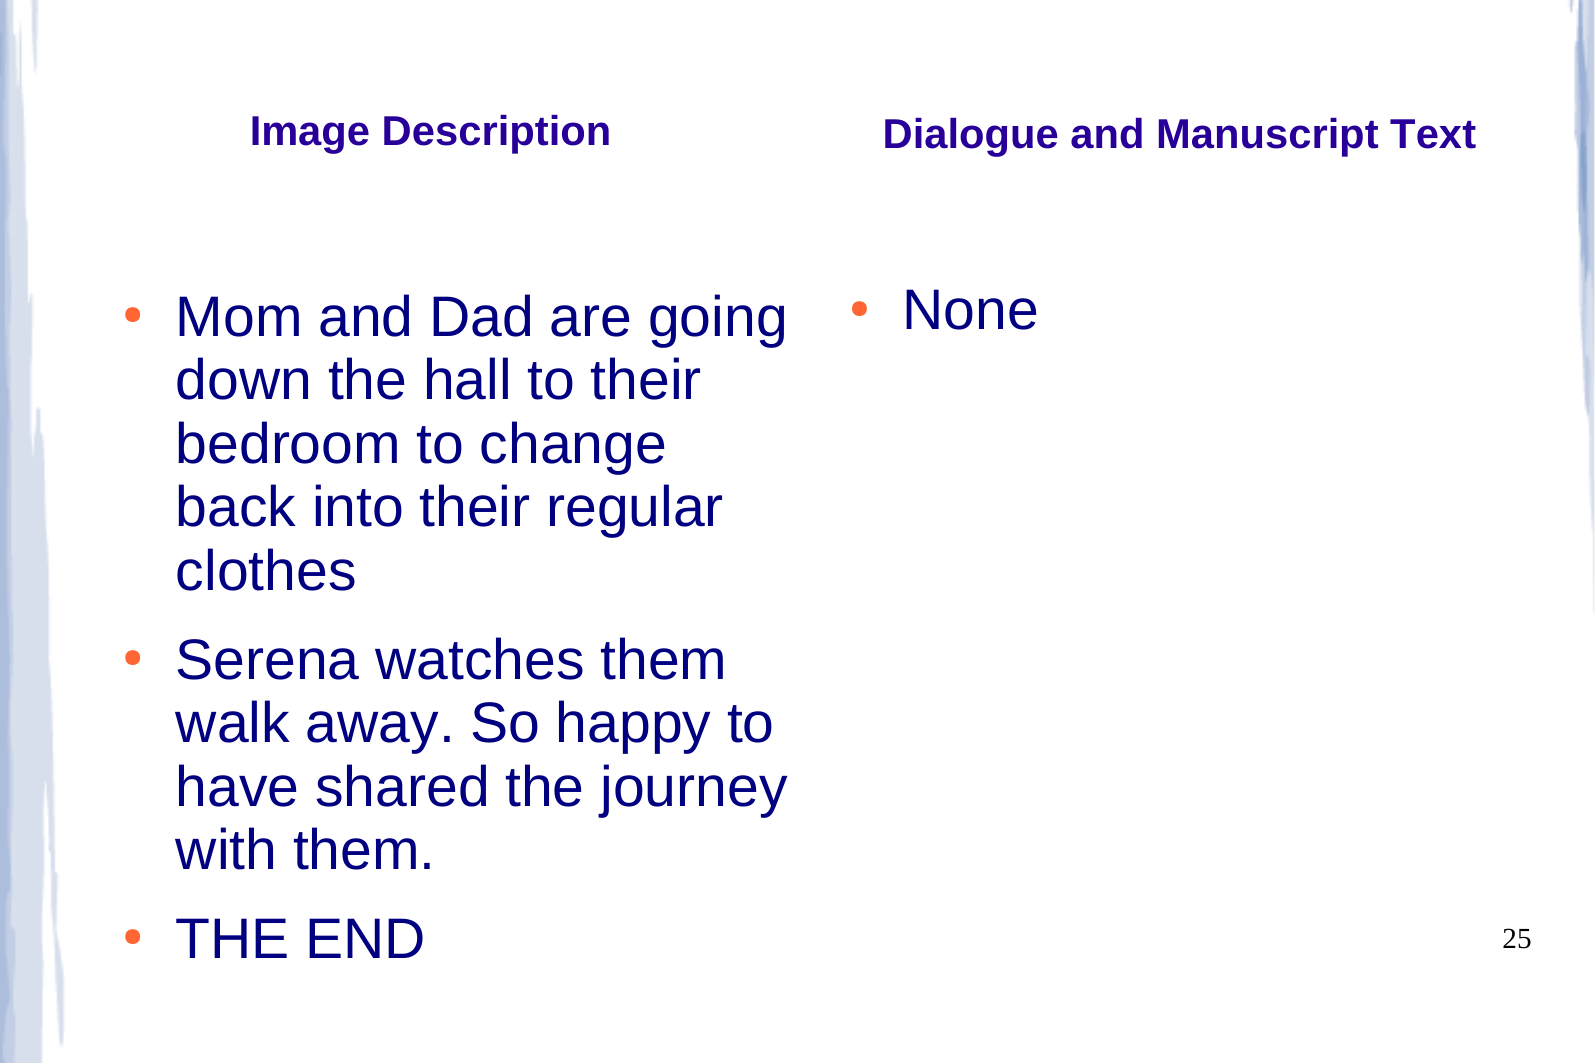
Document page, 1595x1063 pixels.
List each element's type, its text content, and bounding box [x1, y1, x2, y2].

title Dialogue and Manuscript Text [825, 45, 1541, 223]
picture [0, 0, 1595, 1063]
title Image Description [79, 42, 796, 220]
list None [831, 278, 1516, 931]
list Mom and Dad are going down the hall to their bedroom to change back into their regular clothes Serena watches them walk away. So happy to have shared the journey with them. THE END [105, 285, 789, 974]
